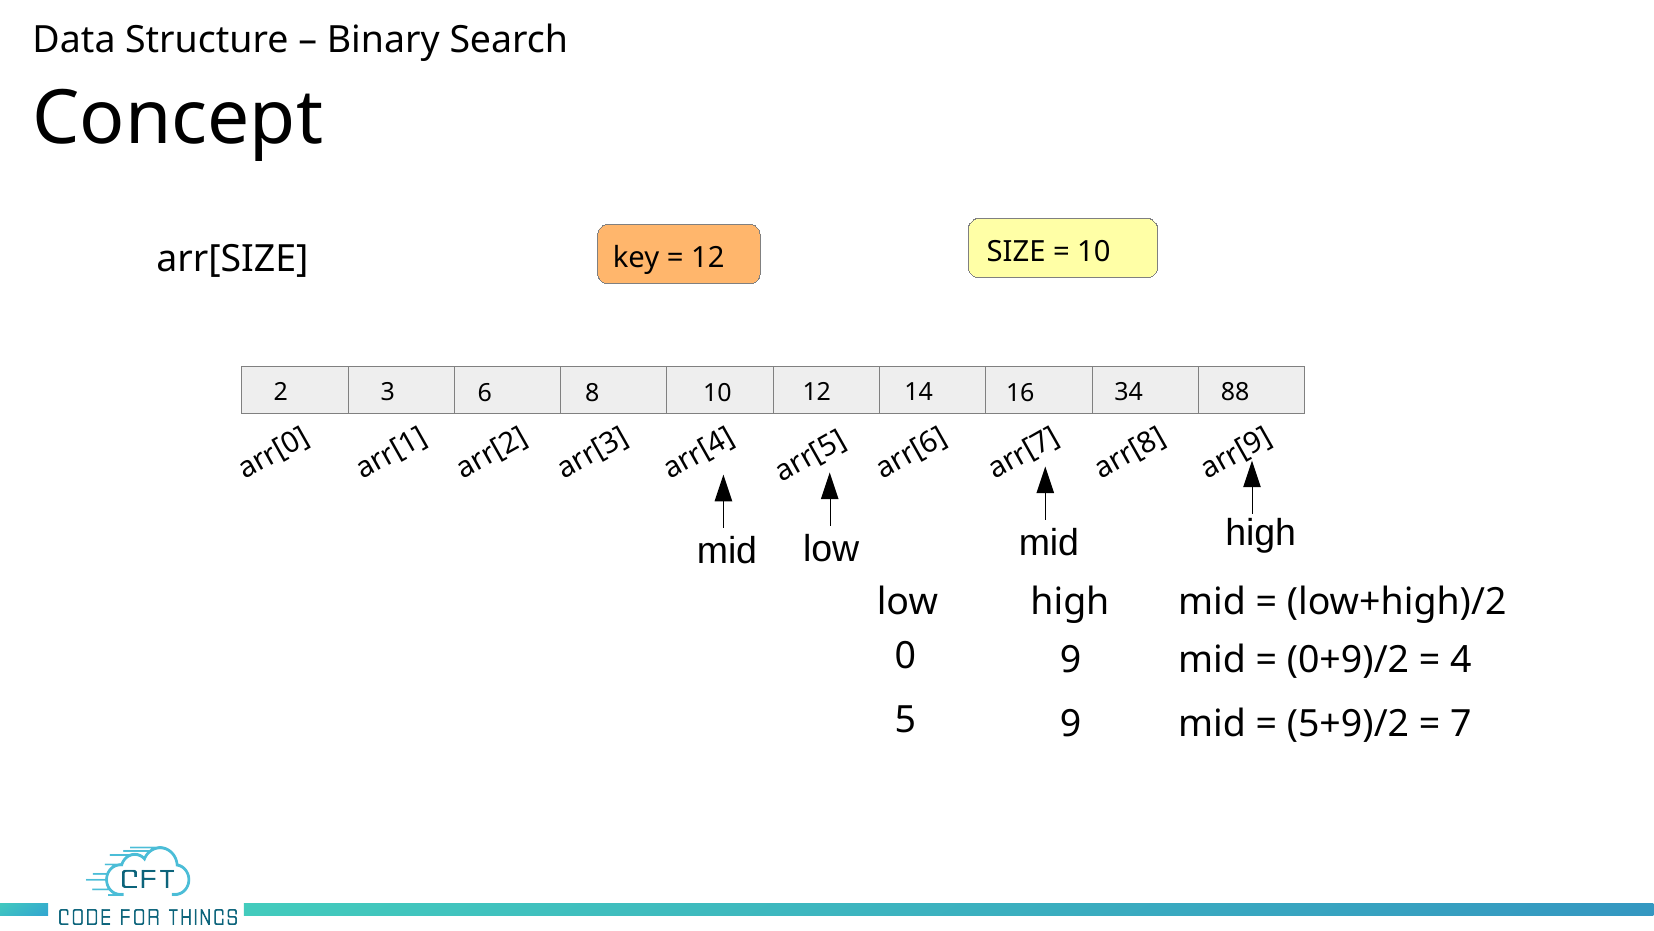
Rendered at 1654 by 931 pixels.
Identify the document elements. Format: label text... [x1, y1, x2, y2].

text_box mid [682, 521, 772, 579]
text_box arr[9] [1175, 390, 1317, 505]
text_box 9 [1045, 625, 1099, 684]
picture [59, 846, 237, 925]
text_box arr[3] [531, 404, 673, 505]
text_box arr[8] [1072, 389, 1207, 505]
text_box 34 [1099, 366, 1181, 418]
text_box [1288, 366, 1305, 414]
text_box arr[7] [964, 412, 1104, 505]
text_box [968, 218, 1158, 278]
text_box high [1015, 566, 1128, 626]
text_box 12 [787, 366, 870, 411]
text_box arr[SIZE] [141, 224, 355, 291]
text_box mid = (5+9)/2 = 7 [1163, 689, 1654, 750]
text_box mid = (low+high)/2 [1163, 566, 1563, 625]
text_box 6 [462, 367, 545, 412]
title Data Structure – Binary Search Concept [32, 12, 1184, 166]
text_box arr[5] [750, 407, 891, 508]
text_box mid = (0+9)/2 = 4 [1163, 625, 1654, 686]
text_box [241, 366, 285, 414]
text_box [870, 366, 889, 414]
text_box 8 [570, 367, 652, 412]
text_box low [862, 566, 957, 626]
text_box SIZE = 10 [971, 222, 1152, 272]
text_box [436, 366, 828, 414]
text_box [971, 366, 991, 414]
text_box 9 [1045, 689, 1099, 748]
text_box 14 [889, 366, 971, 418]
text_box arr[1] [330, 389, 467, 505]
text_box arr[0] [212, 397, 353, 505]
text_box arr[2] [430, 393, 567, 505]
text_box 16 [991, 366, 1088, 418]
text_box arr[4] [641, 412, 780, 505]
text_box low [788, 519, 875, 577]
text_box 0 [879, 620, 934, 680]
text_box [599, 224, 759, 229]
text_box 10 [688, 367, 774, 412]
text_box [329, 366, 403, 414]
text_box high [1210, 504, 1311, 562]
text_box arr[6] [857, 404, 992, 505]
text_box 3 [365, 366, 436, 411]
text_box [1088, 366, 1099, 414]
text_box 2 [258, 366, 329, 411]
text_box [1181, 366, 1206, 414]
text_box mid [1003, 513, 1094, 571]
text_box 88 [1206, 366, 1288, 418]
text_box key = 12 [590, 229, 768, 284]
text_box 5 [879, 685, 934, 744]
